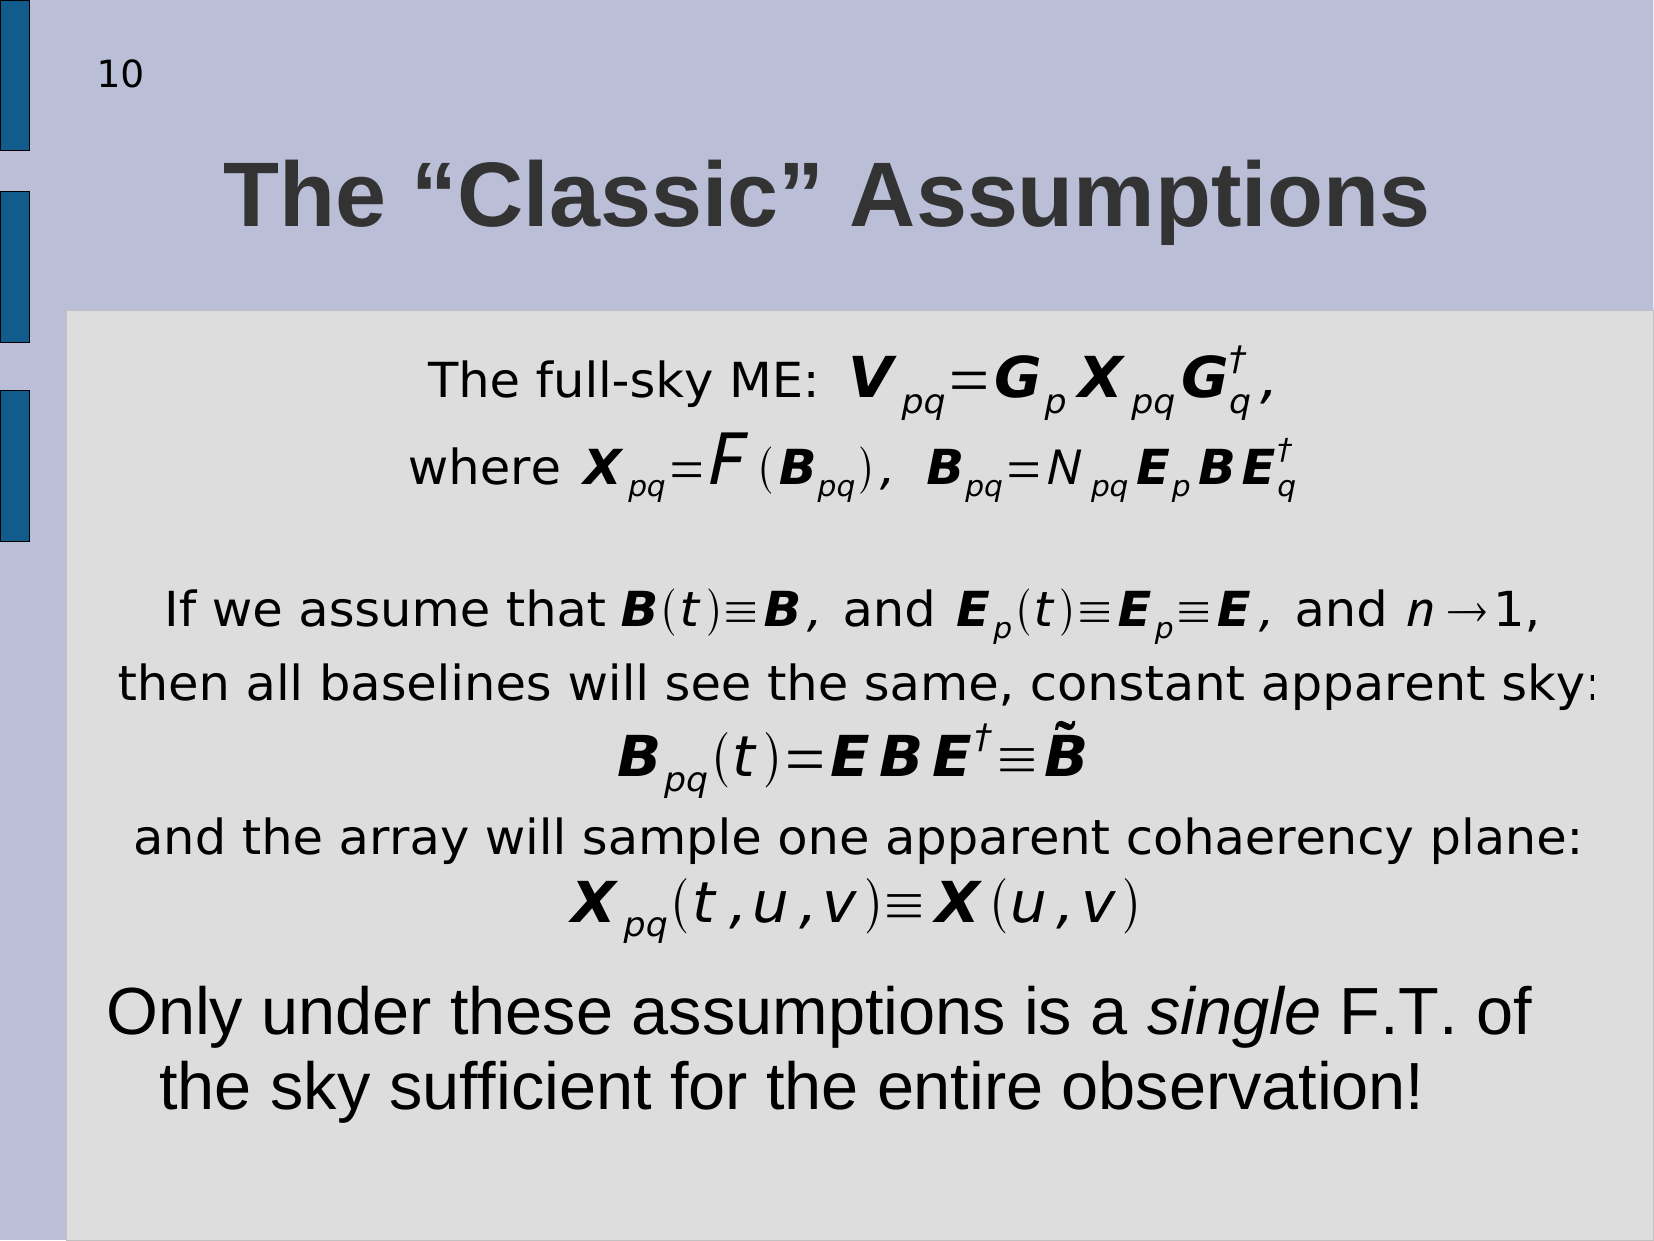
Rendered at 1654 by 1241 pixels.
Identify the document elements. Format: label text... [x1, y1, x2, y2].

chart [109, 338, 1594, 946]
text_box <number> [84, 45, 319, 119]
list Only under these assumptions is a single F.T. of the sky sufficient for the entire observation! [88, 974, 1625, 1208]
title The “Classic” Assumptions [121, 91, 1534, 299]
